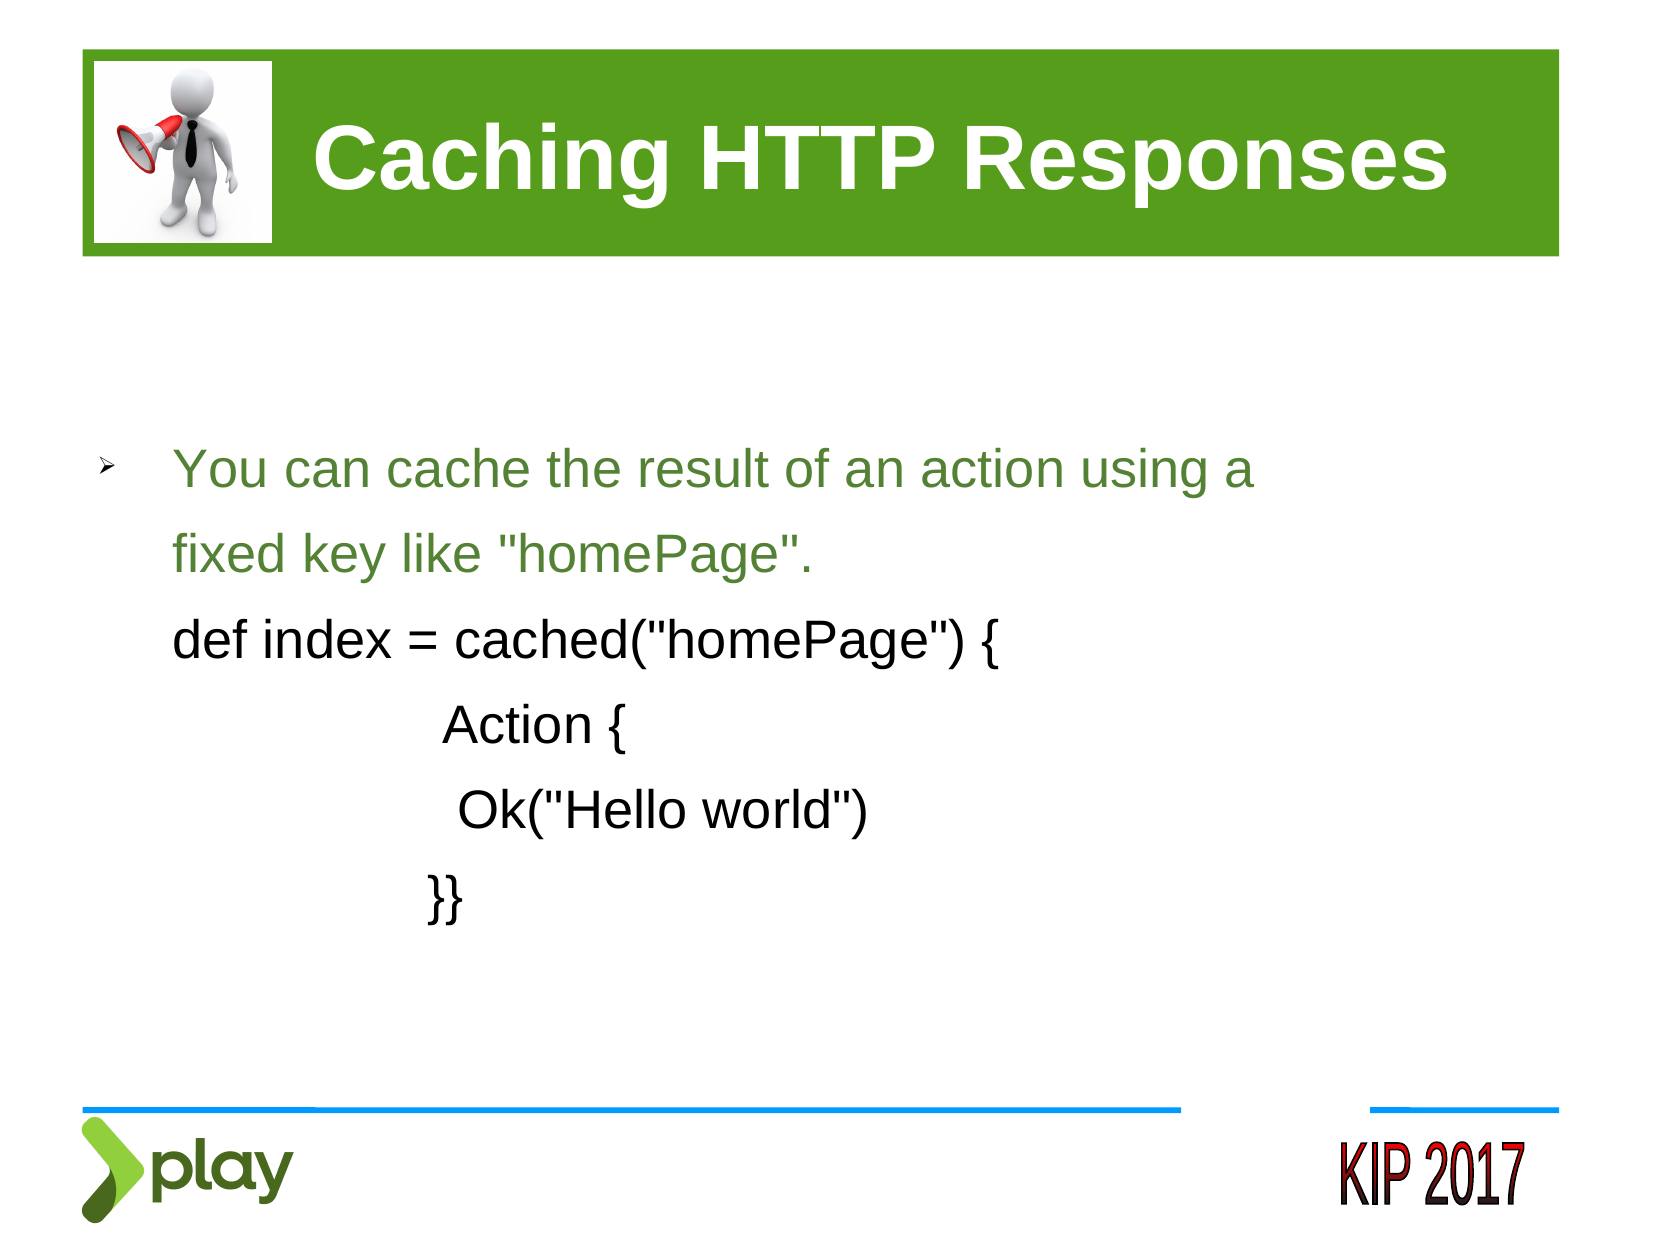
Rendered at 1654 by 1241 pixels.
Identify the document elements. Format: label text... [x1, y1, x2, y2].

text_box You can cache the result of an action using a fixed key like "homePage". def index = cached("homePage") { Action { Ok("Hello world") }} [82, 299, 1560, 1065]
title Caching HTTP Responses [82, 49, 1560, 257]
picture [94, 61, 272, 243]
picture [68, 1111, 302, 1229]
